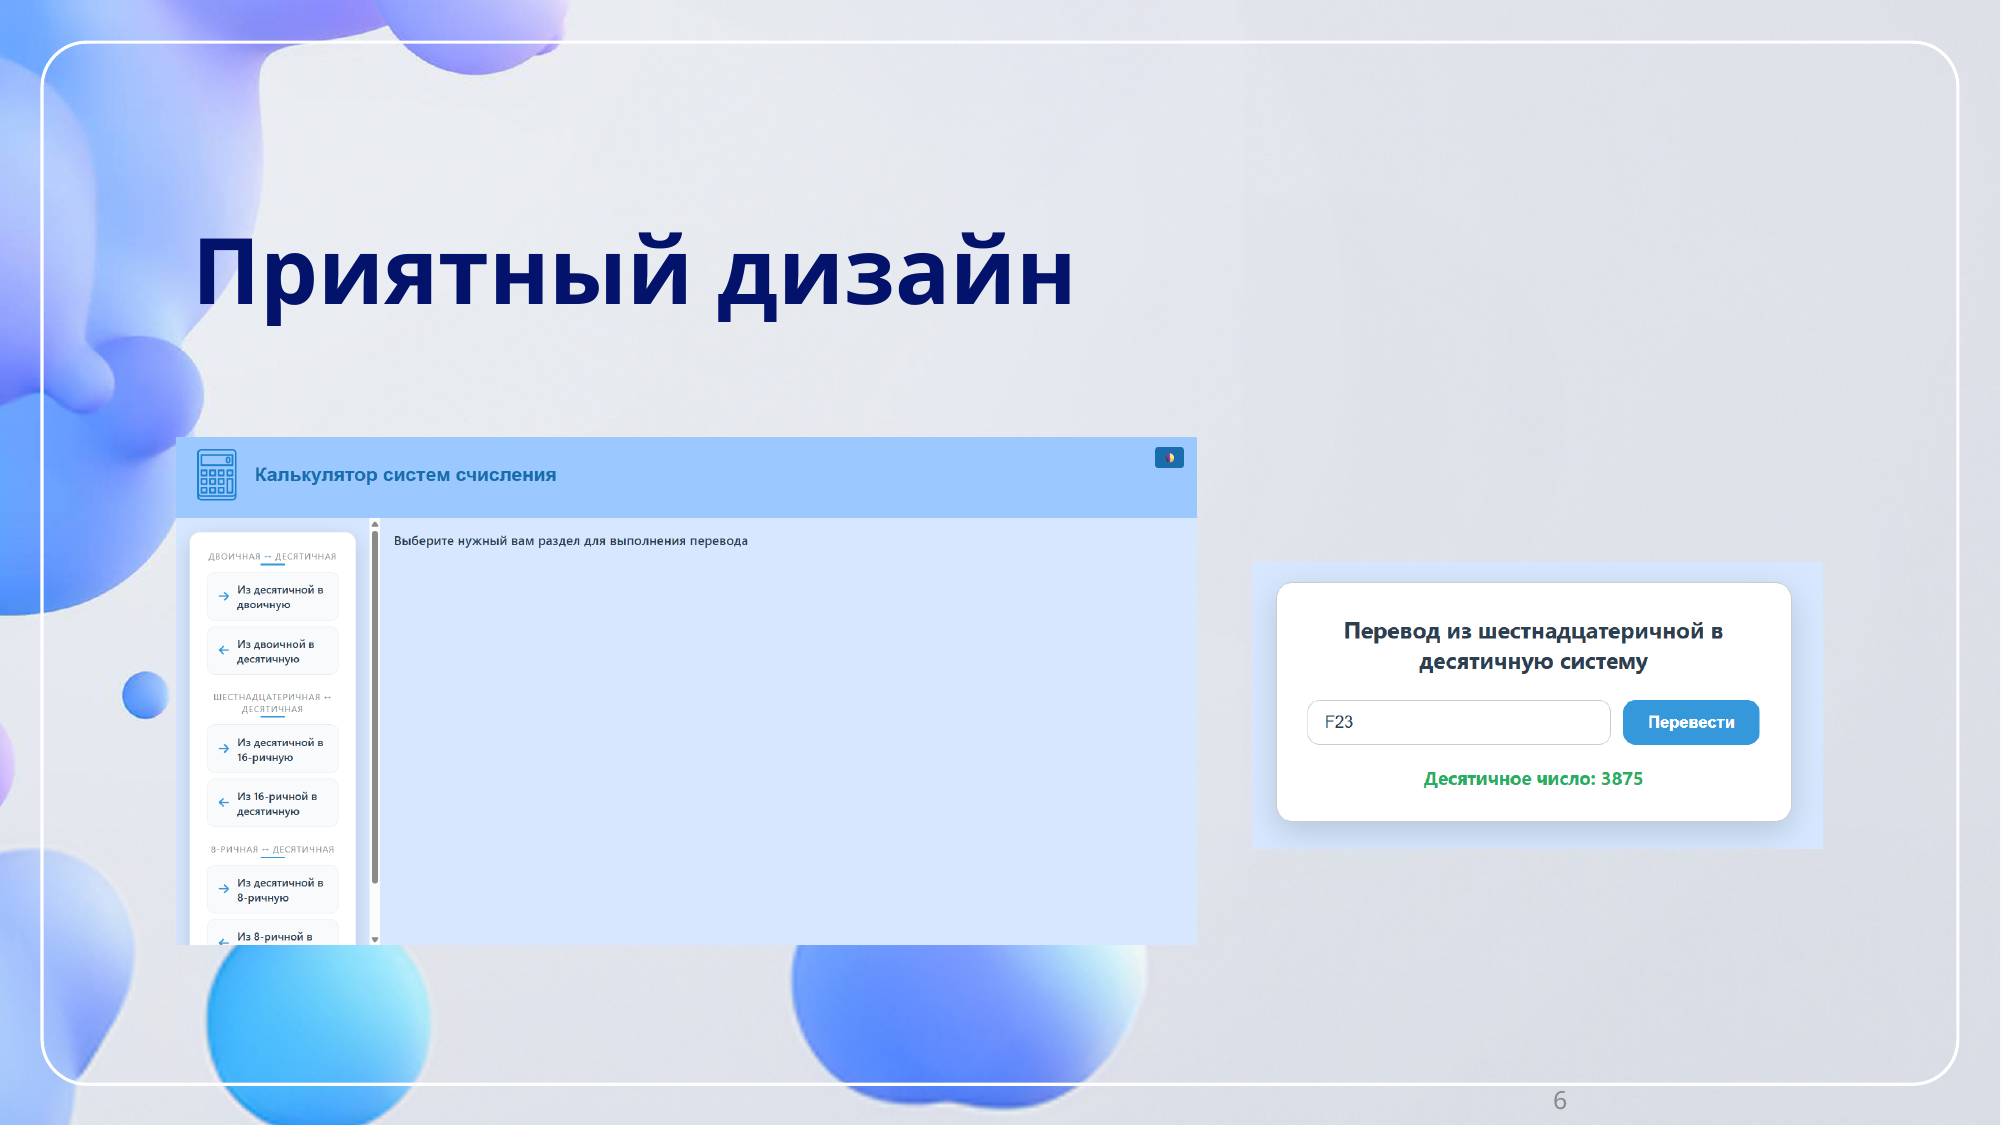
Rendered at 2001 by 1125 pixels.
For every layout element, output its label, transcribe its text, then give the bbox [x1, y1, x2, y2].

slide_number 7 [1538, 1076, 1989, 1115]
picture [176, 437, 1197, 945]
picture [1251, 562, 1824, 849]
title Приятный дизайн [176, 60, 1864, 332]
